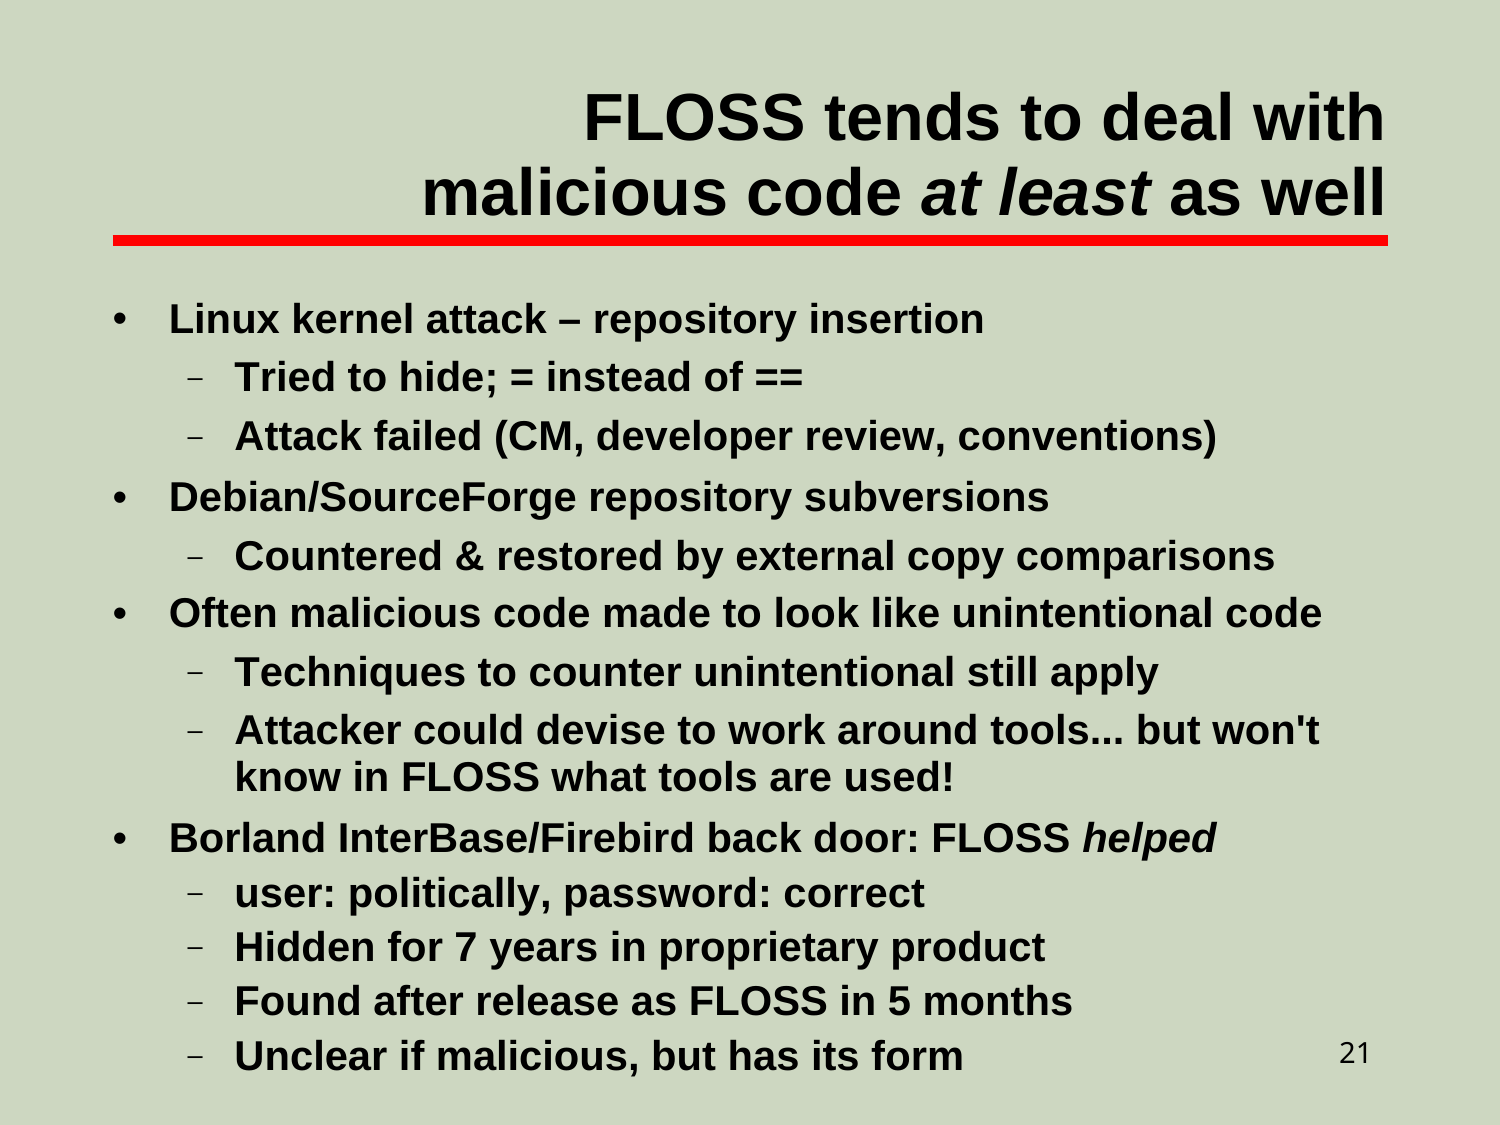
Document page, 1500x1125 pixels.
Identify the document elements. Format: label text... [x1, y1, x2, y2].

list Linux kernel attack – repository insertion Tried to hide; = instead of == Attack failed (CM, developer review, conventions) Debian/SourceForge repository subversions Countered & restored by external copy comparisons Often malicious code made to look like unintentional code Techniques to counter unintentional still apply Attacker could devise to work around tools... but won't know in FLOSS what tools are used! Borland InterBase/Firebird back door: FLOSS helped user: politically, password: correct Hidden for 7 years in proprietary product Found after release as FLOSS in 5 months Unclear if malicious, but has its form [112, 299, 1388, 1111]
title FLOSS tends to deal with malicious code at least as well [337, 79, 1388, 230]
